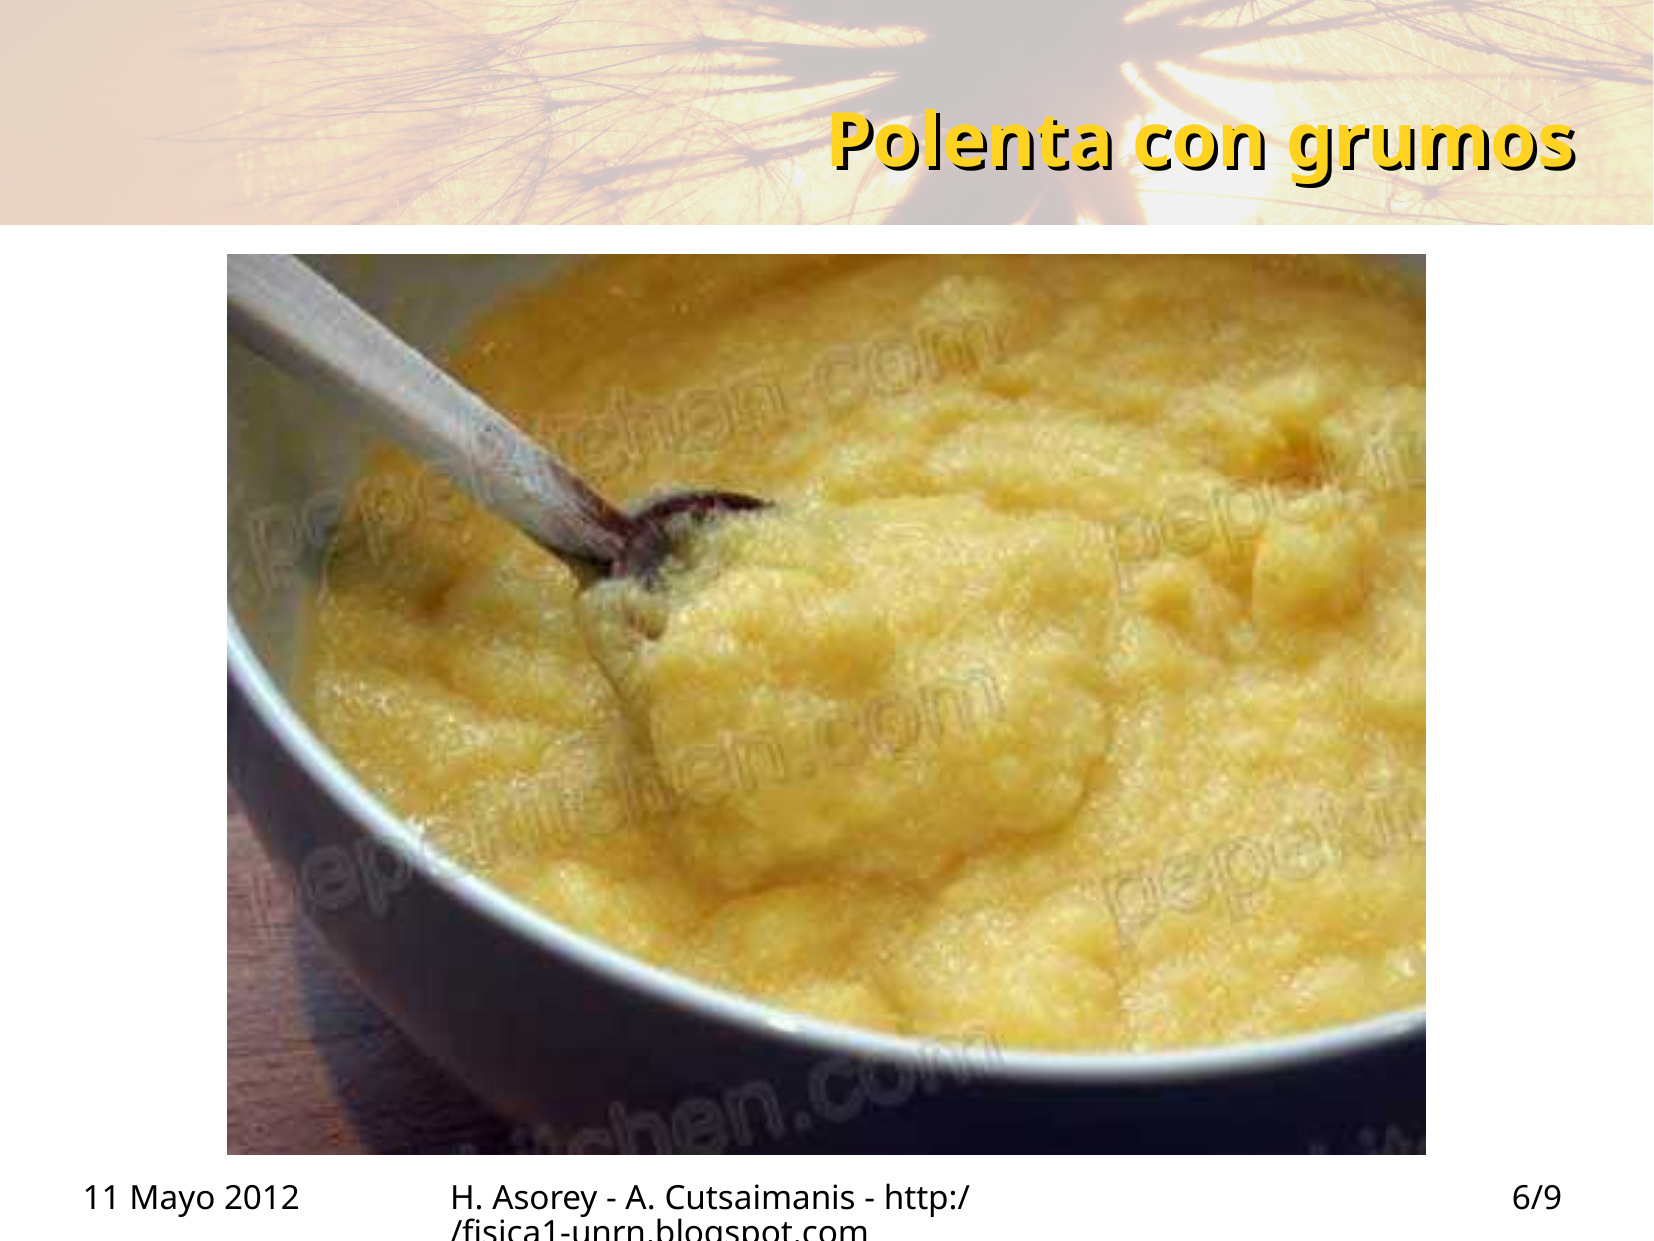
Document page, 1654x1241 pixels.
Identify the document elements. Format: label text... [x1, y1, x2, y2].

picture [0, 0, 1654, 225]
title Polenta con grumos [86, 49, 1576, 226]
picture [227, 254, 1426, 1156]
